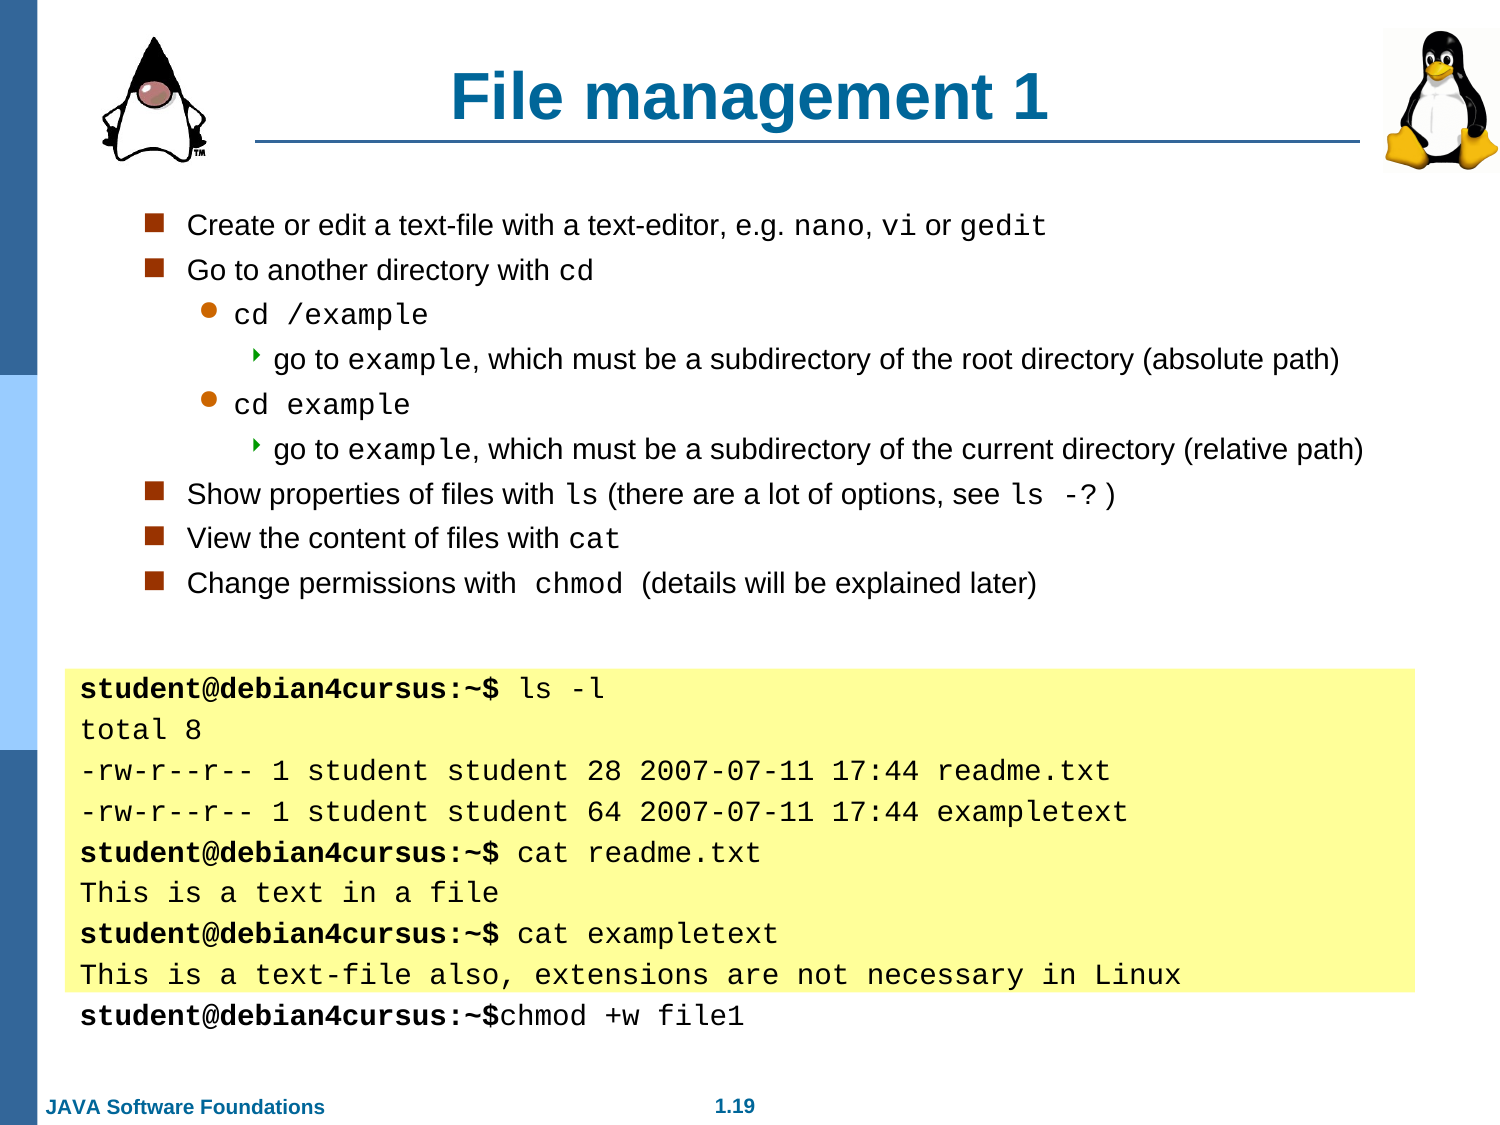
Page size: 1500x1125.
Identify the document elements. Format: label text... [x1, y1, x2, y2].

list Create or edit a text-file with a text-editor, e.g. nano, vi or gedit Go to another directory with cd cd /example go to example, which must be a subdirectory of the root directory (absolute path) cd example go to example, which must be a subdirectory of the current directory (relative path) Show properties of files with ls (there are a lot of options, see ls -? ) View the content of files with cat Change permissions with chmod (details will be explained later) [132, 202, 1483, 608]
title File management 1 [75, 44, 1426, 141]
picture [1383, 28, 1500, 173]
text_box student@debian4cursus:~$ ls -l total 8 -rw-r--r-- 1 student student 28 2007-07-11 17:44 readme.txt -rw-r--r-- 1 student student 64 2007-07-11 17:44 exampletext student@debian4cursus:~$ cat readme.txt This is a text in a file student@debian4cursus:~$ cat exampletext This is a text-file also, extensions are not necessary in Linux student@debian4cursus:~$chmod +w file1 [64, 668, 1415, 1040]
picture [54, 0, 255, 200]
